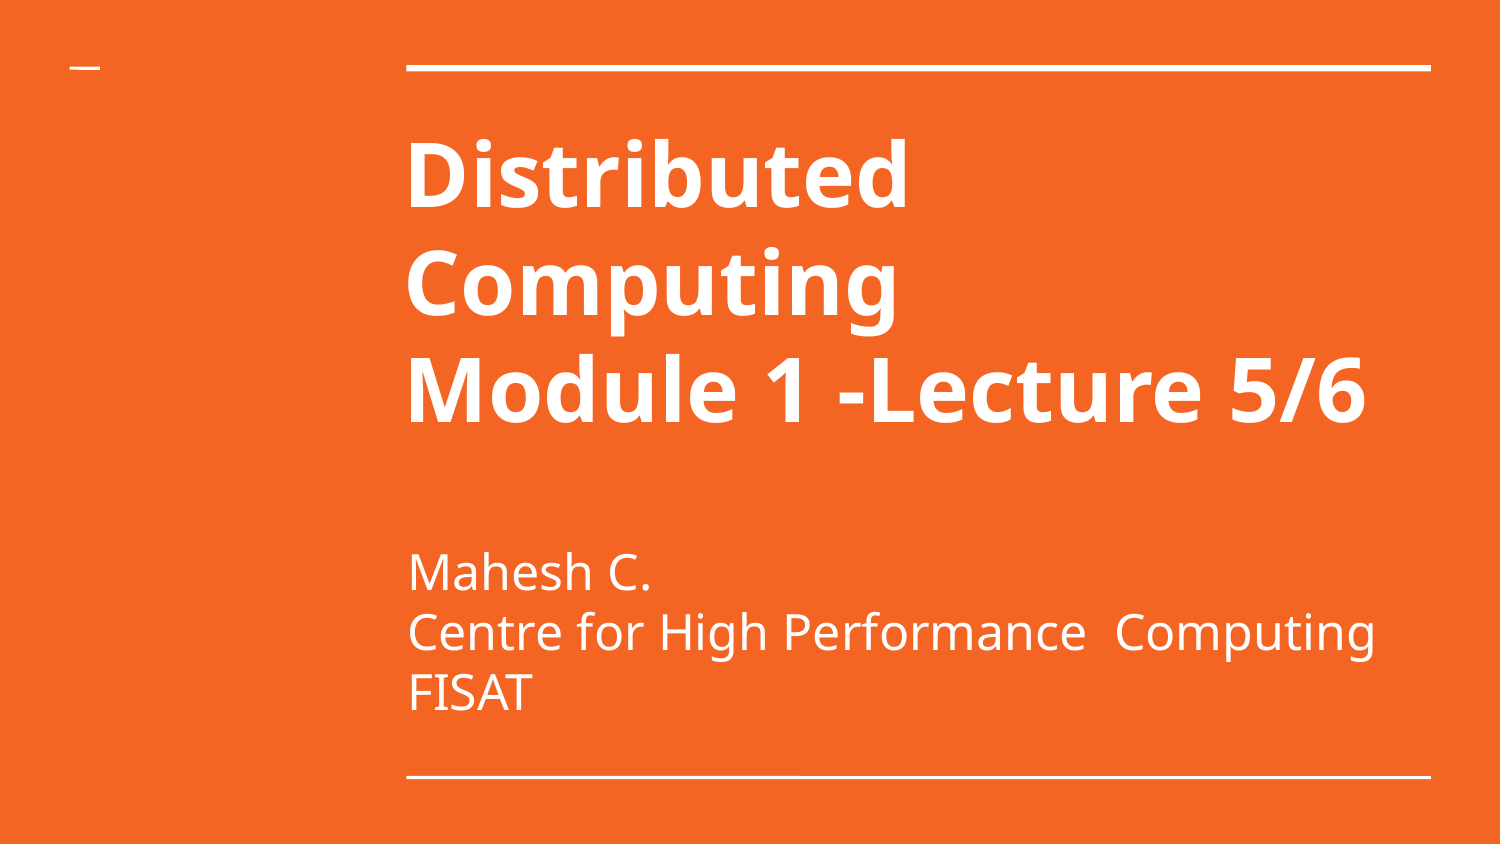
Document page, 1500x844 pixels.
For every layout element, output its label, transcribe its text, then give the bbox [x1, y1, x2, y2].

subtitle Mahesh C. Centre for High Performance Computing FISAT [392, 531, 1431, 735]
title Distributed Computing Module 1 -Lecture 5/6 [389, 103, 1428, 357]
